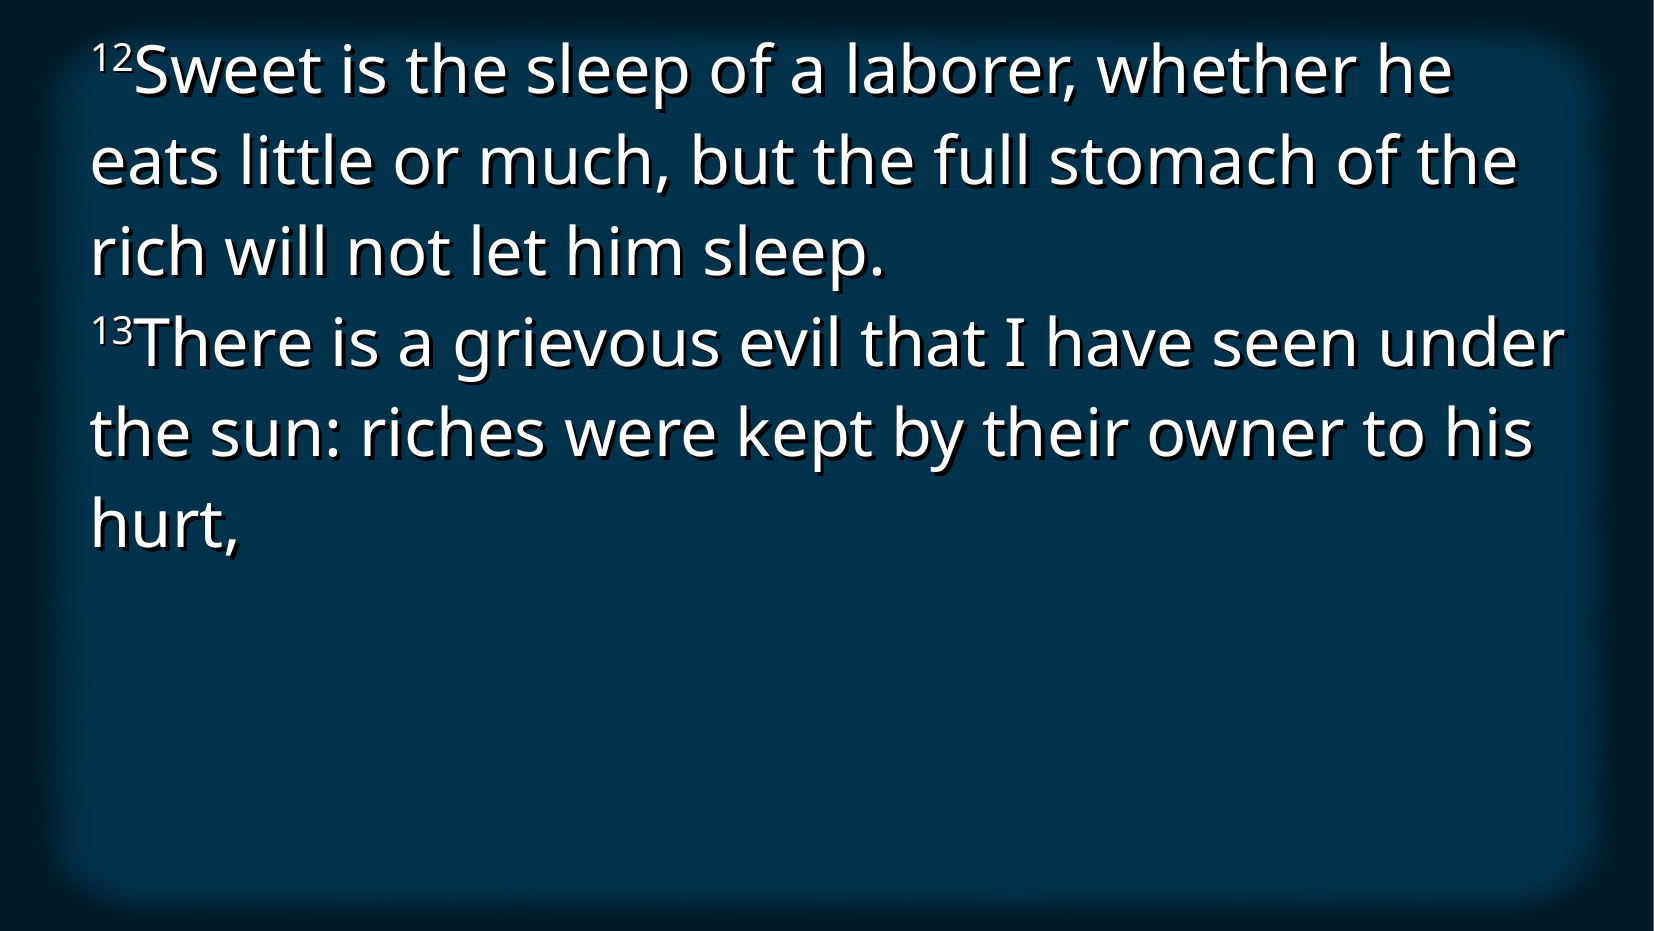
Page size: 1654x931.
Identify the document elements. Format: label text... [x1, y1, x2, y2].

text_box 12Sweet is the sleep of a laborer, whether he eats little or much, but the full stomach of the rich will not let him sleep. 13There is a grievous evil that I have seen under the sun: riches were kept by their owner to his hurt, [75, 15, 1591, 563]
picture [0, 0, 1654, 931]
